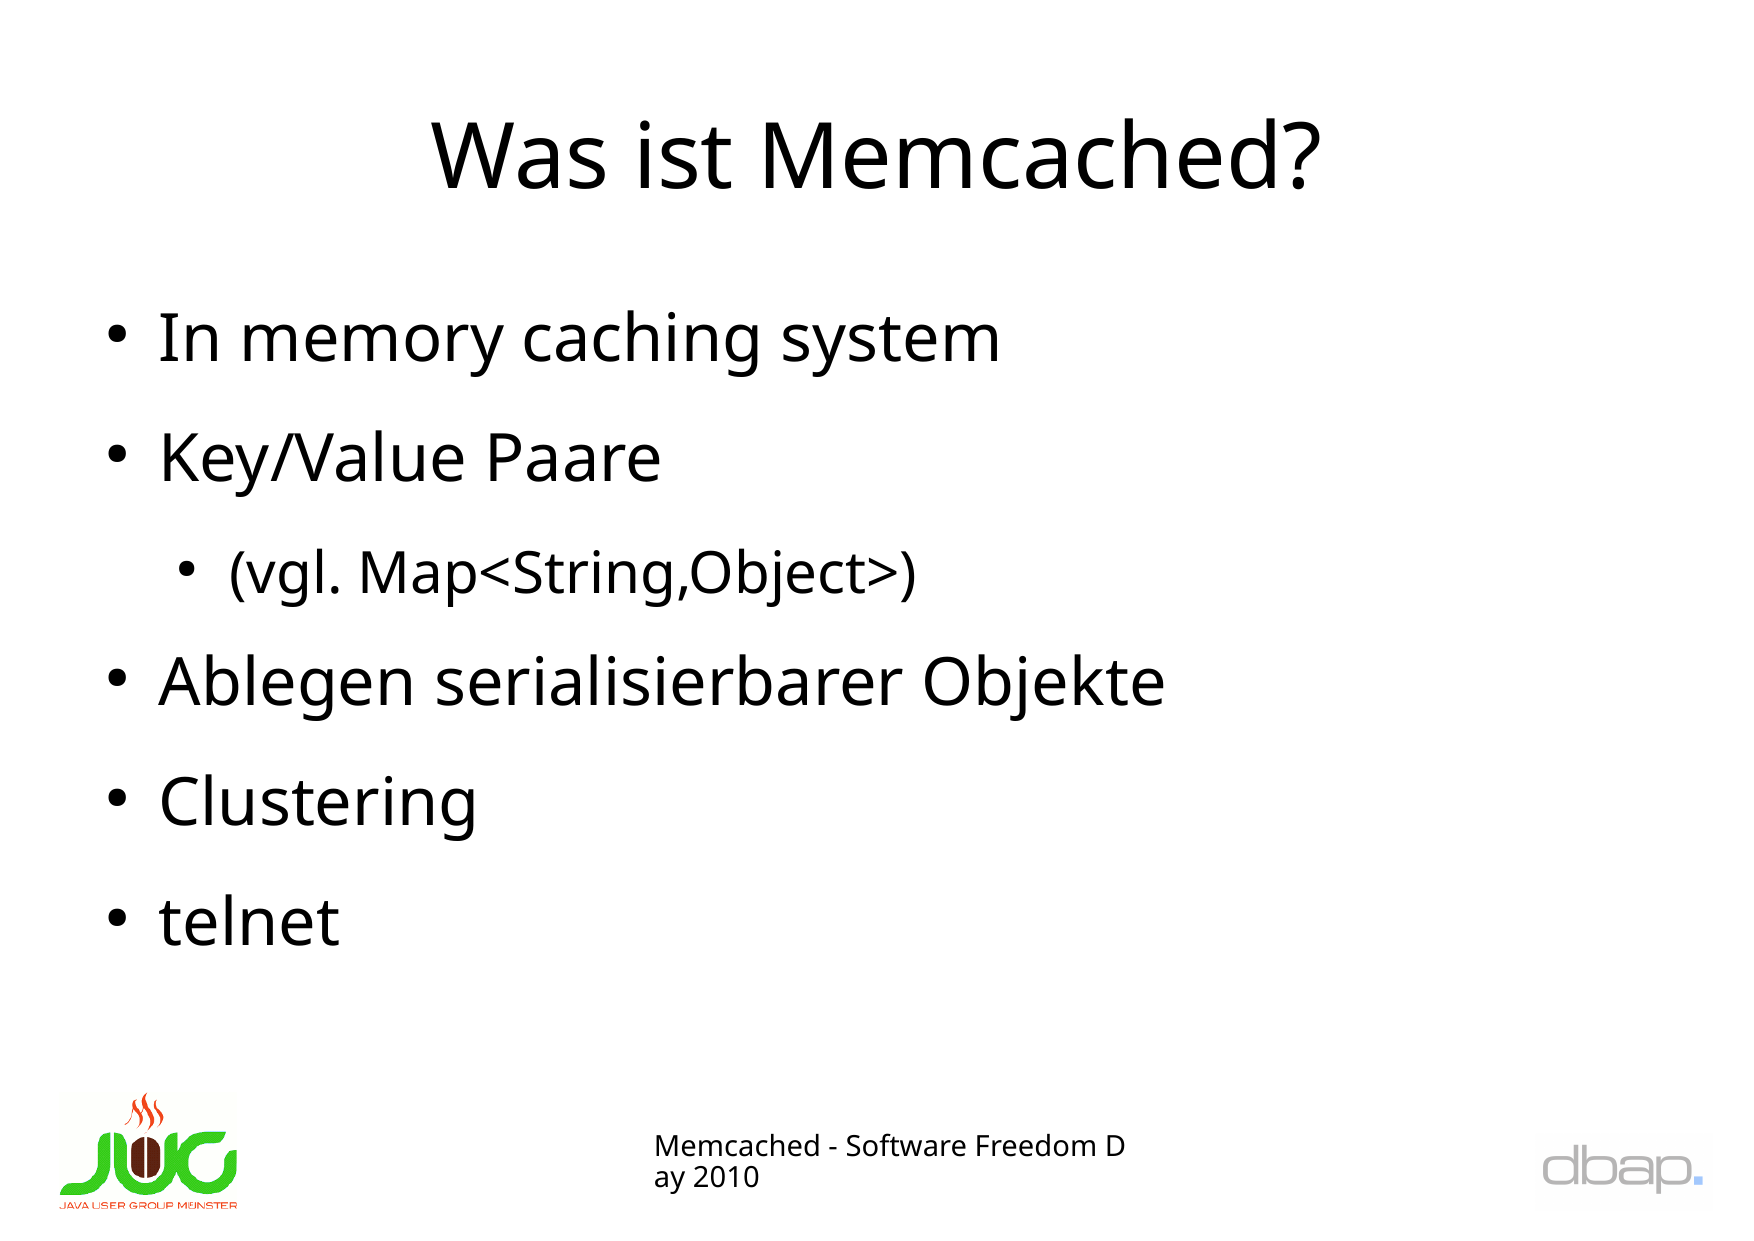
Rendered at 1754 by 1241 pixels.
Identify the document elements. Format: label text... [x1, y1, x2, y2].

picture [59, 1092, 237, 1209]
picture [1535, 1133, 1713, 1211]
list In memory caching system Key/Value Paare (vgl. Map<String,Object>) Ablegen serialisierbarer Objekte Clustering telnet [87, 290, 1667, 1094]
title Was ist Memcached? [87, 49, 1667, 257]
